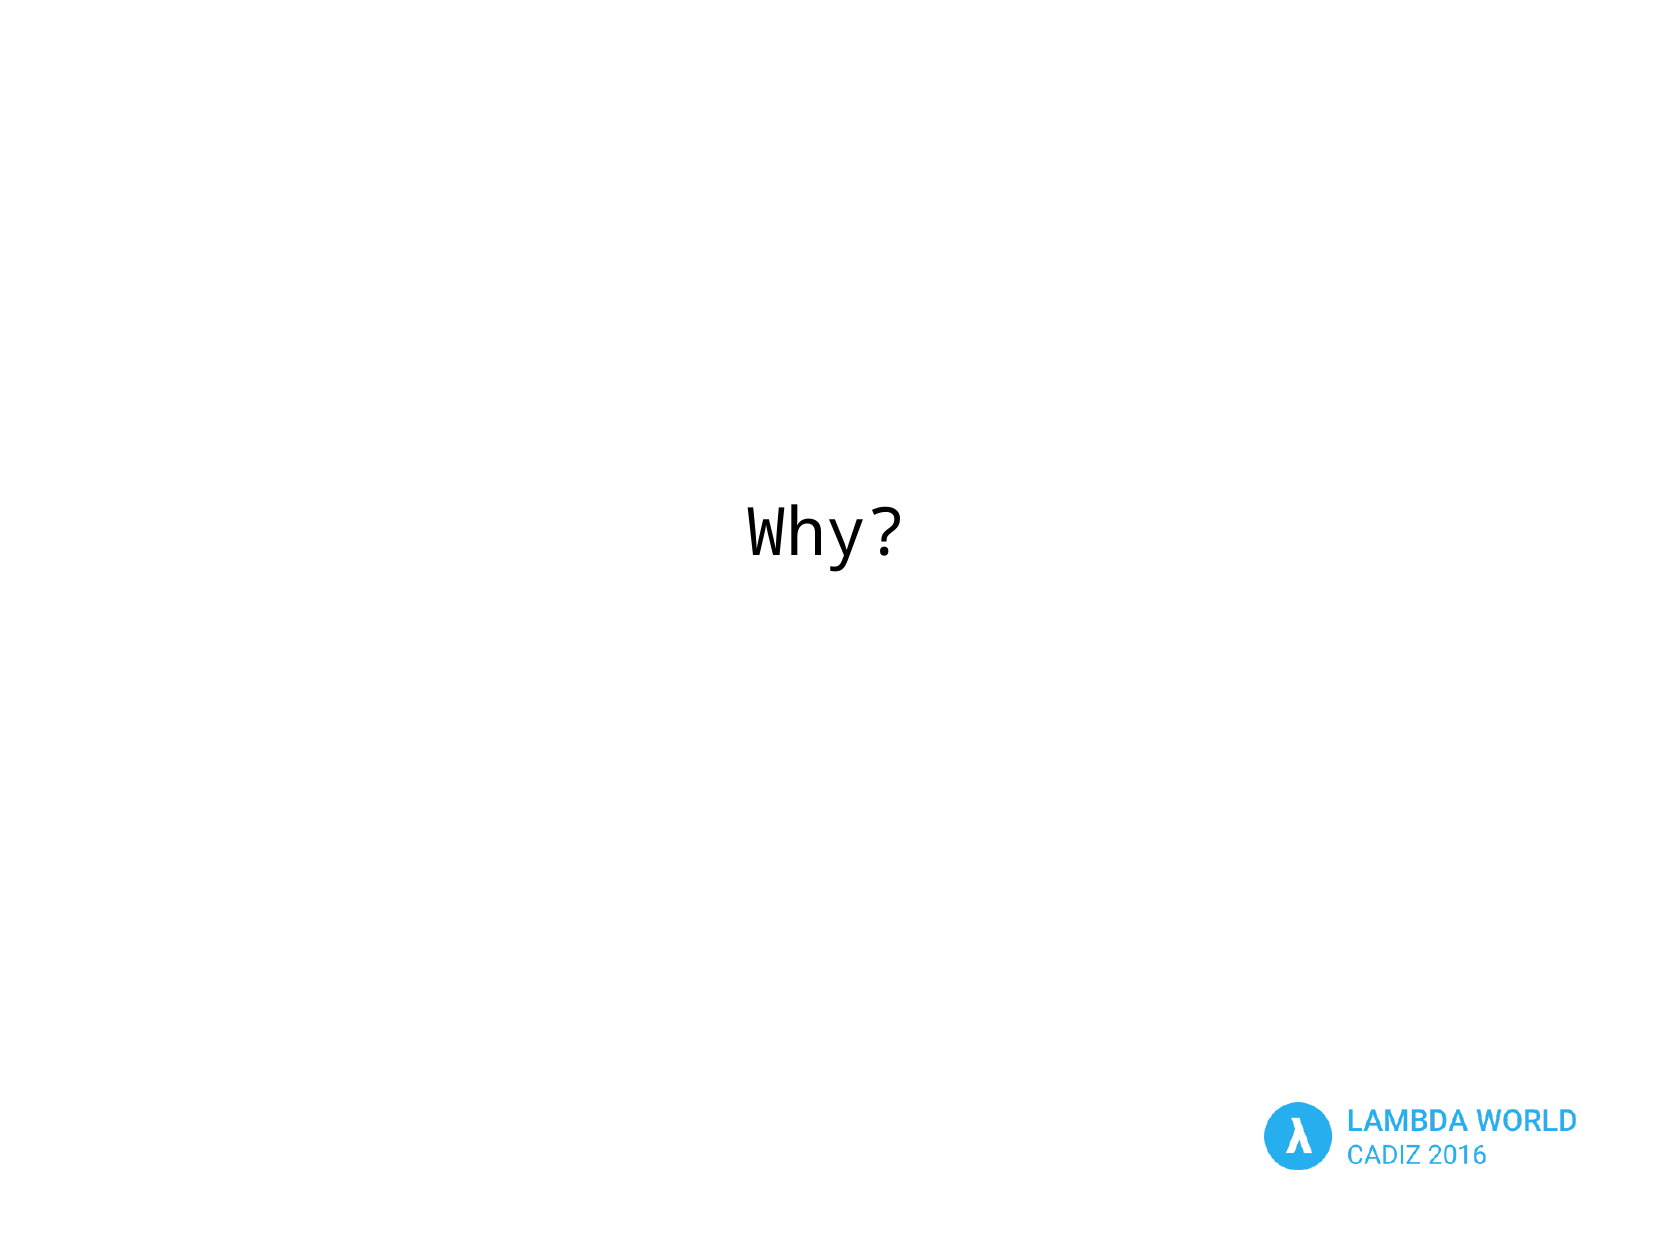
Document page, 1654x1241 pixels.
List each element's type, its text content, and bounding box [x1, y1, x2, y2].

subtitle Why? [82, 49, 1571, 1010]
picture [1264, 1102, 1576, 1171]
